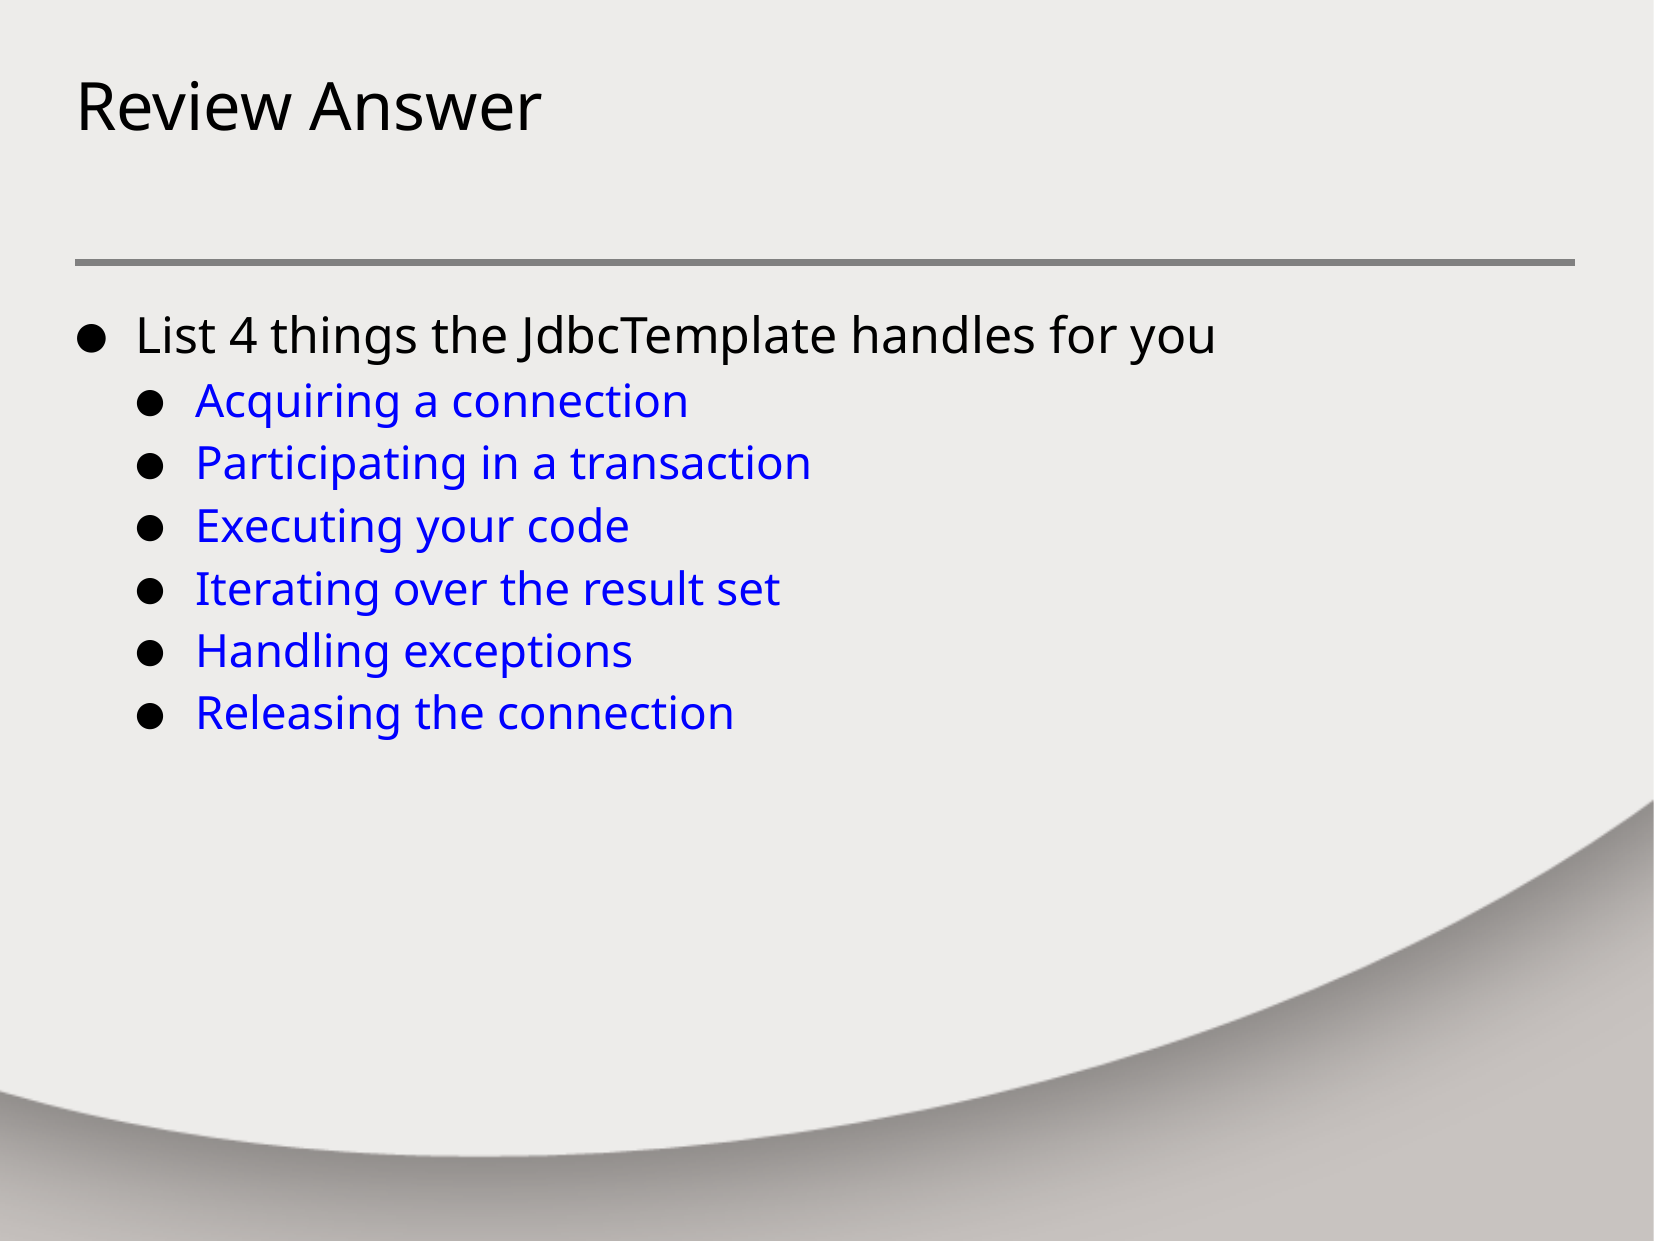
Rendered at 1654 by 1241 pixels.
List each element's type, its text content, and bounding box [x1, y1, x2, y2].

picture [0, 0, 1654, 1241]
list List 4 things the JdbcTemplate handles for you Acquiring a connection Participating in a transaction Executing your code Iterating over the result set Handling exceptions Releasing the connection [75, 300, 1576, 1163]
title Review Answer [75, 75, 1576, 226]
